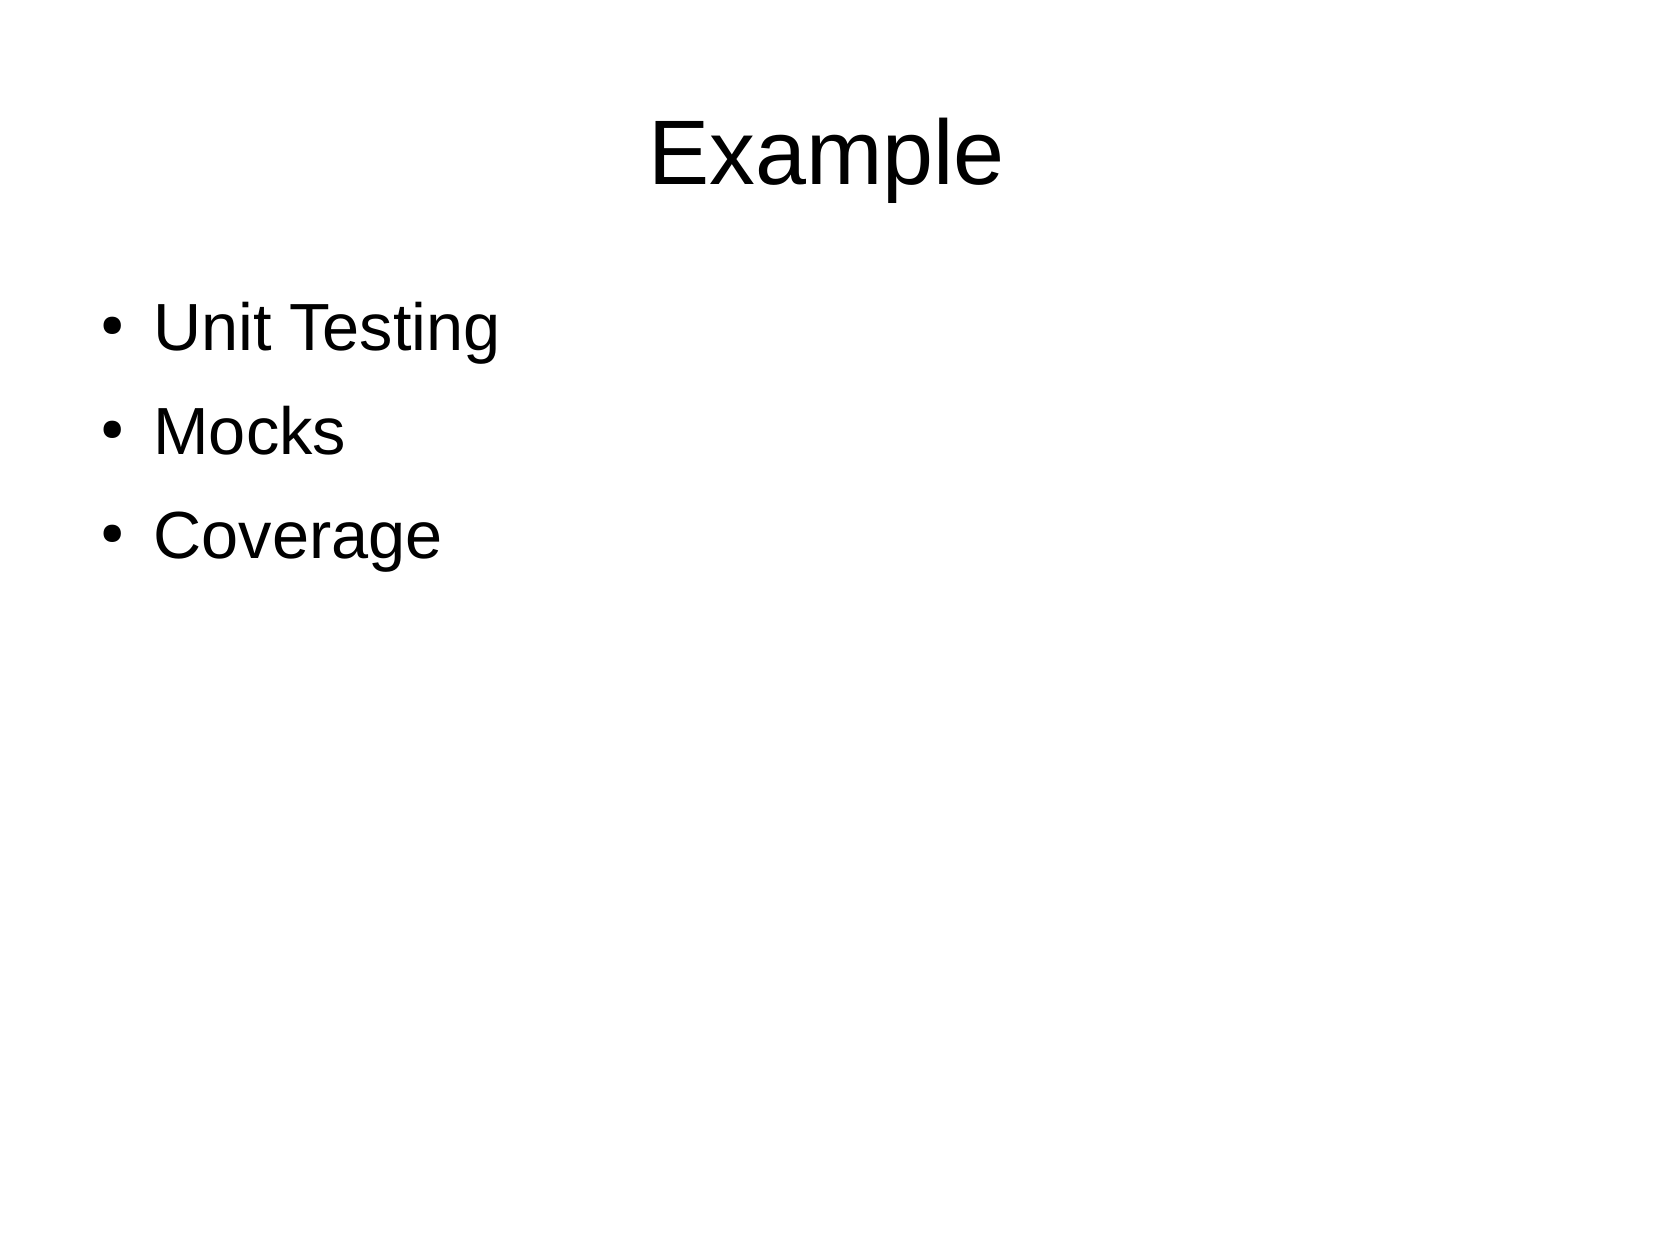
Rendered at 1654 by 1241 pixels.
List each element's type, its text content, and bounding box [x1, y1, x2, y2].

title Example [82, 49, 1571, 257]
list Unit Testing Mocks Coverage [82, 290, 1571, 1109]
